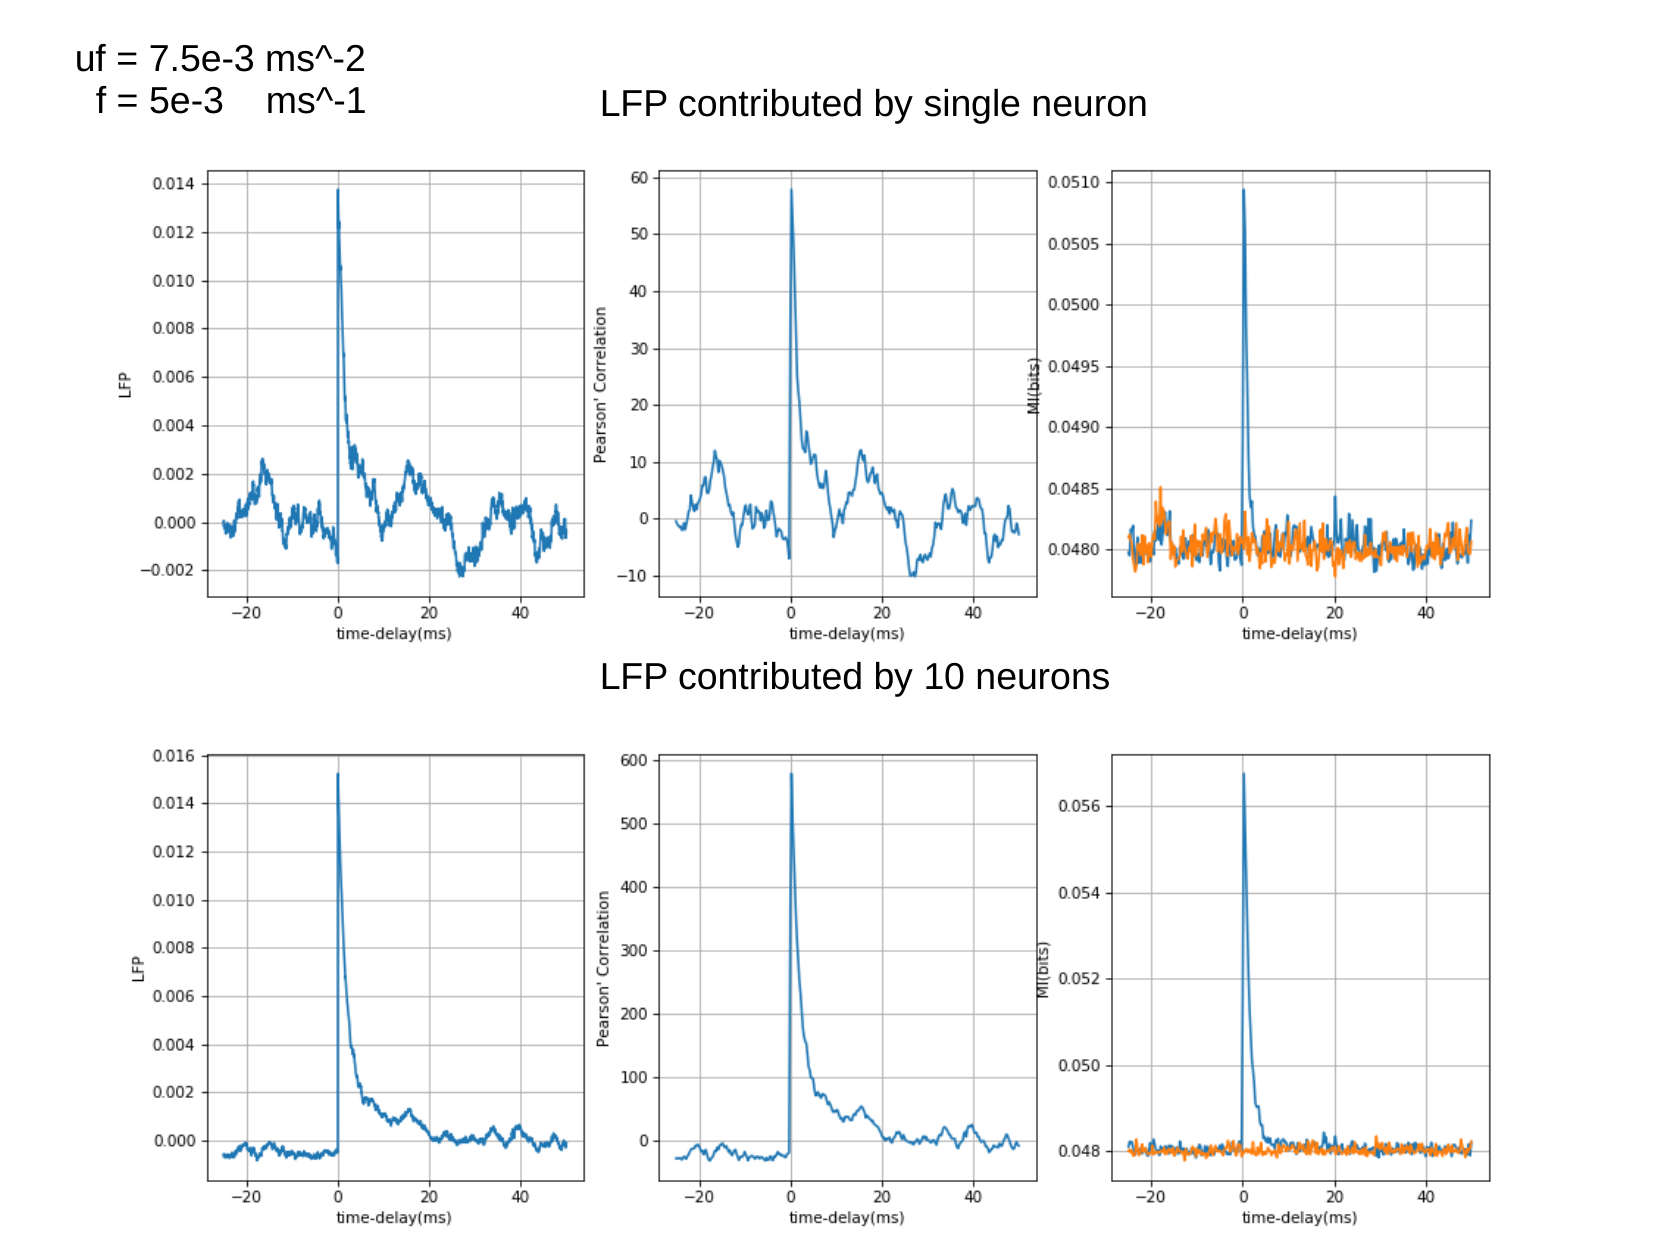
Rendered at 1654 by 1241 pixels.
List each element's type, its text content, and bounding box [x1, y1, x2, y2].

text_box LFP contributed by single neuron [585, 75, 1163, 132]
text_box uf = 7.5e-3 ms^-2 f = 5e-3 ms^-1 [60, 30, 382, 129]
picture [0, 688, 1654, 1241]
text_box LFP contributed by 10 neurons [585, 648, 1126, 706]
picture [0, 104, 1654, 657]
